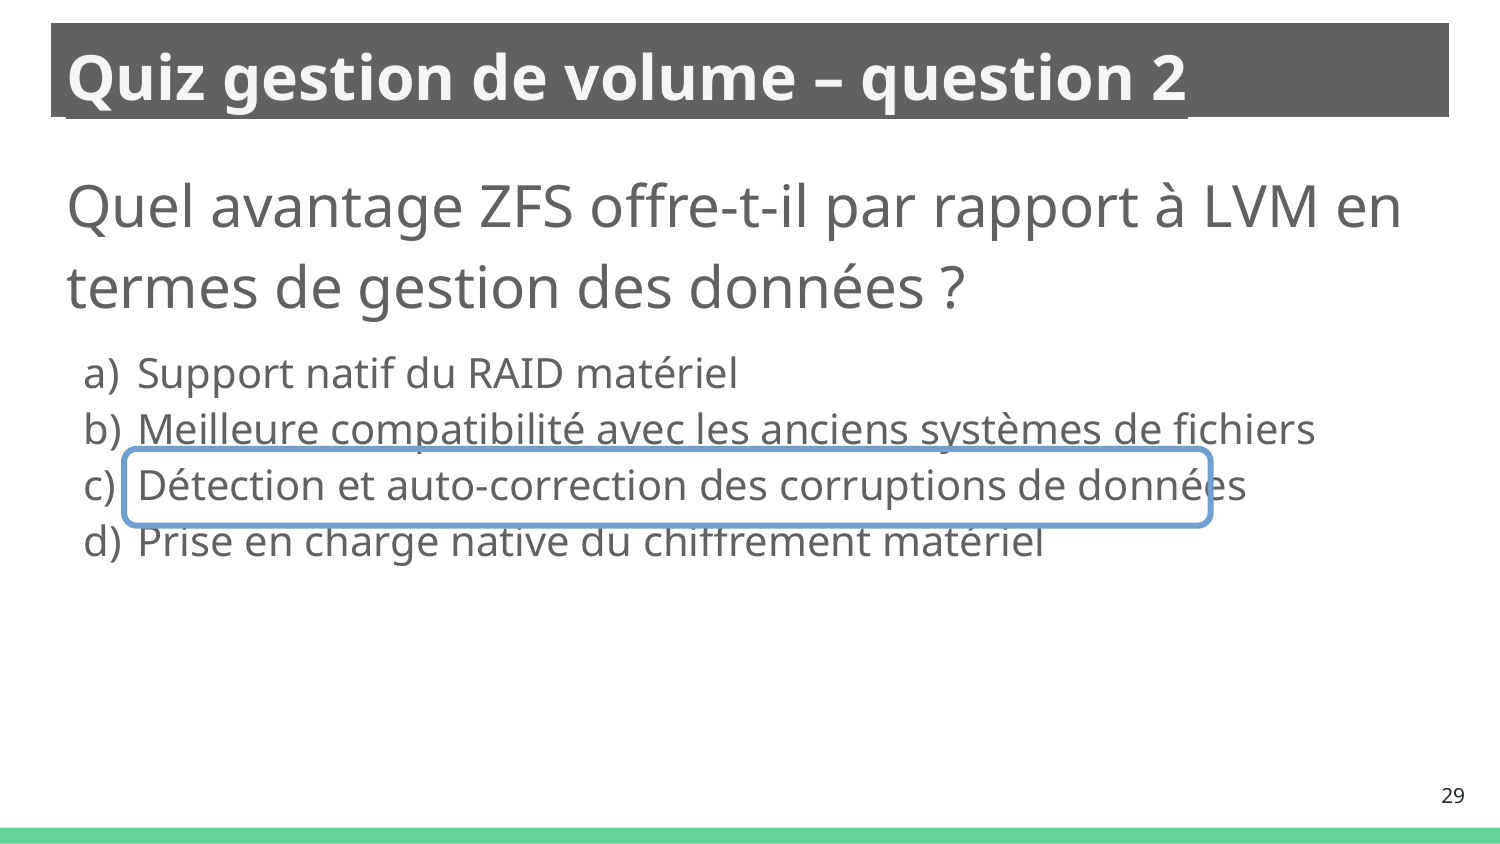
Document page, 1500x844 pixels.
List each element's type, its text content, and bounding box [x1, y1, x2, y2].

list Quel avantage ZFS offre-t-il par rapport à LVM en termes de gestion des données ? Support natif du RAID matériel Meilleure compatibilité avec les anciens systèmes de fichiers Détection et auto-correction des corruptions de données Prise en charge native du chiffrement matériel [51, 144, 1477, 709]
slide_number <numéro> [1389, 764, 1480, 830]
title Quiz gestion de volume – question 2 [51, 23, 1449, 117]
